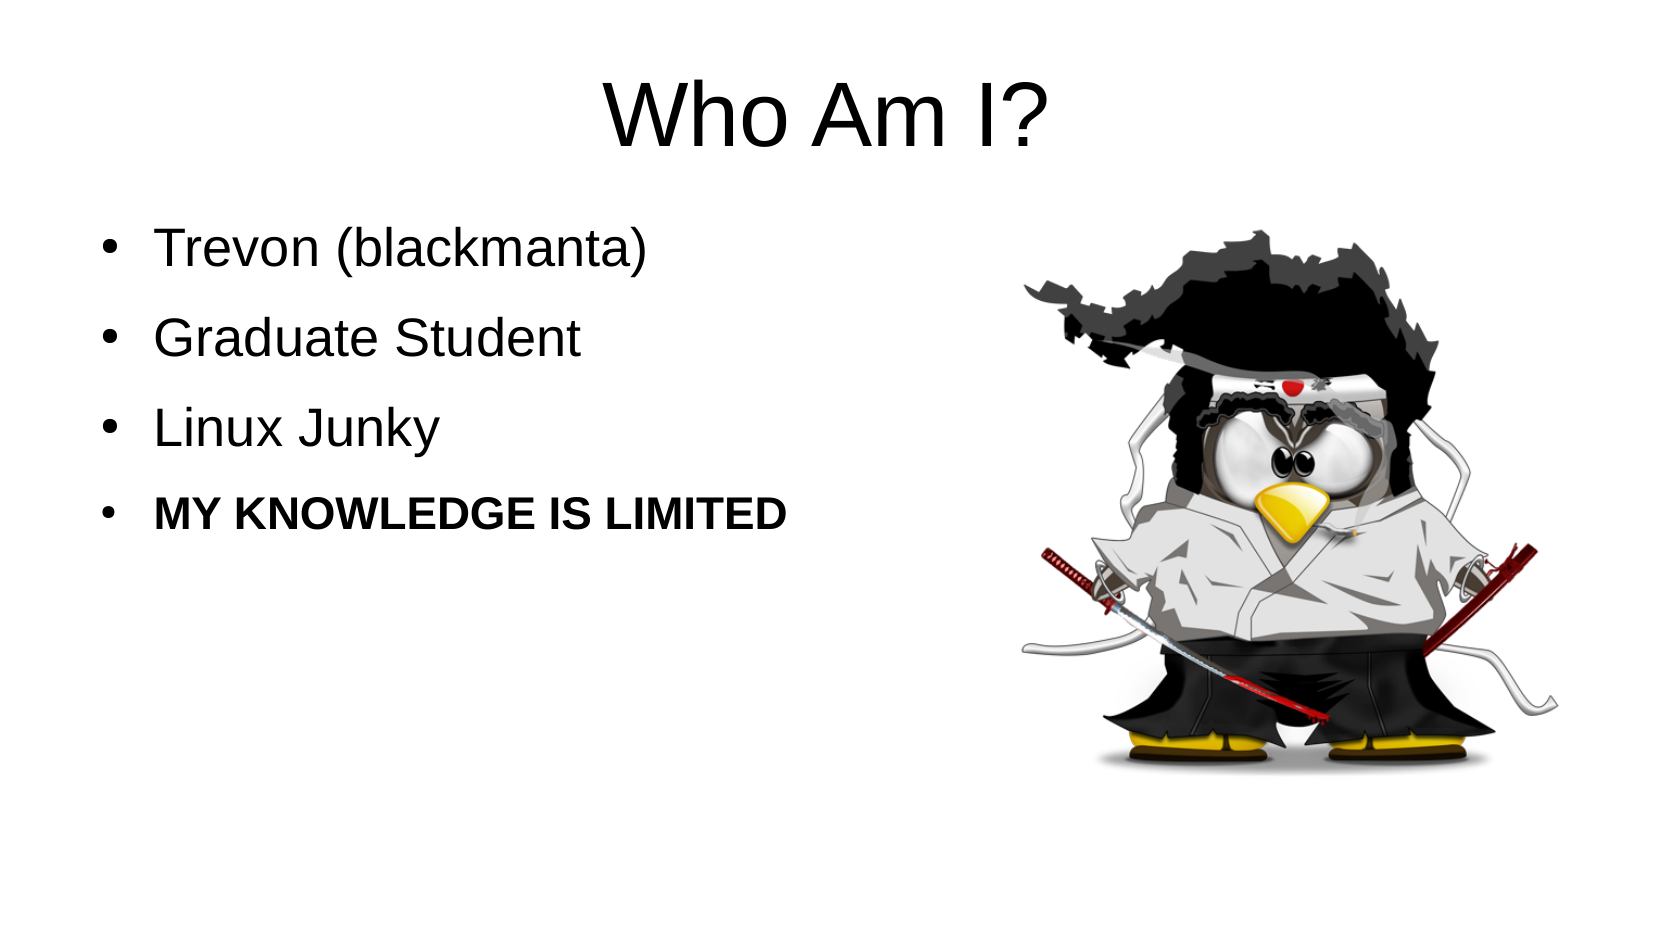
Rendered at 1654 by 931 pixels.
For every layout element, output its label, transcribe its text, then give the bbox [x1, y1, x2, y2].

picture [1015, 224, 1571, 781]
list Trevon (blackmanta) Graduate Student Linux Junky MY KNOWLEDGE IS LIMITED [82, 217, 1571, 758]
title Who Am I? [82, 37, 1571, 193]
